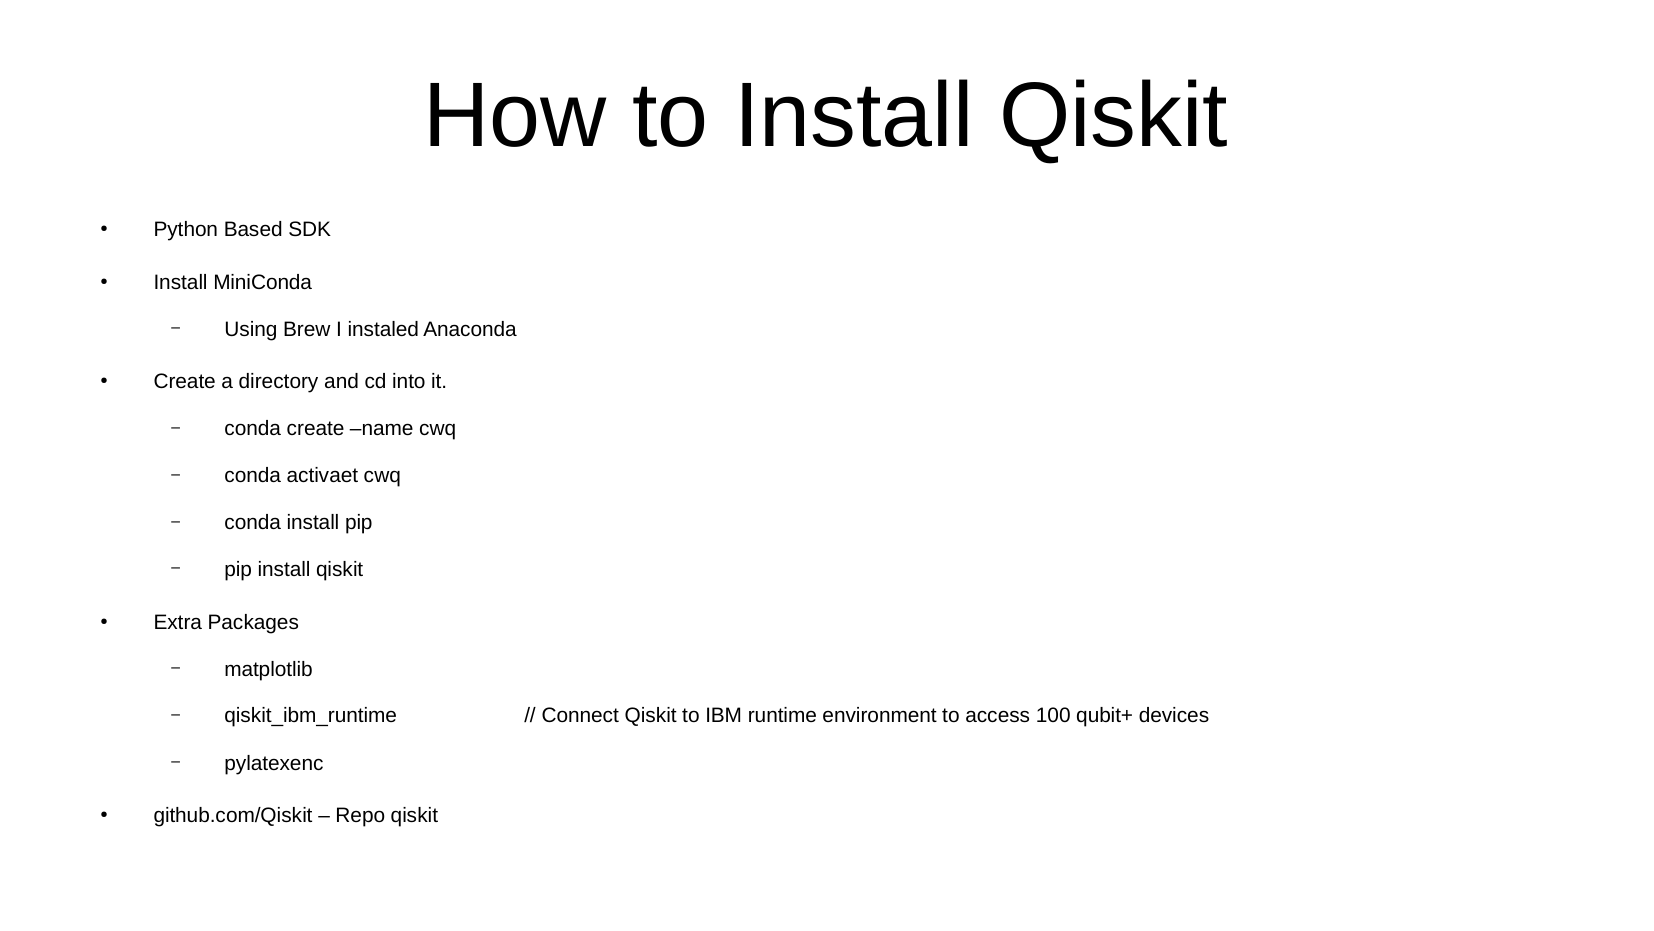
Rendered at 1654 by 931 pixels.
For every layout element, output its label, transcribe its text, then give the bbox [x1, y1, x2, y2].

list Python Based SDK Install MiniConda Using Brew I instaled Anaconda Create a directory and cd into it. conda create –name cwq conda activaet cwq conda install pip pip install qiskit Extra Packages matplotlib qiskit_ibm_runtime // Connect Qiskit to IBM runtime environment to access 100 qubit+ devices pylatexenc github.com/Qiskit – Repo qiskit [82, 217, 1613, 901]
title How to Install Qiskit [82, 37, 1571, 193]
